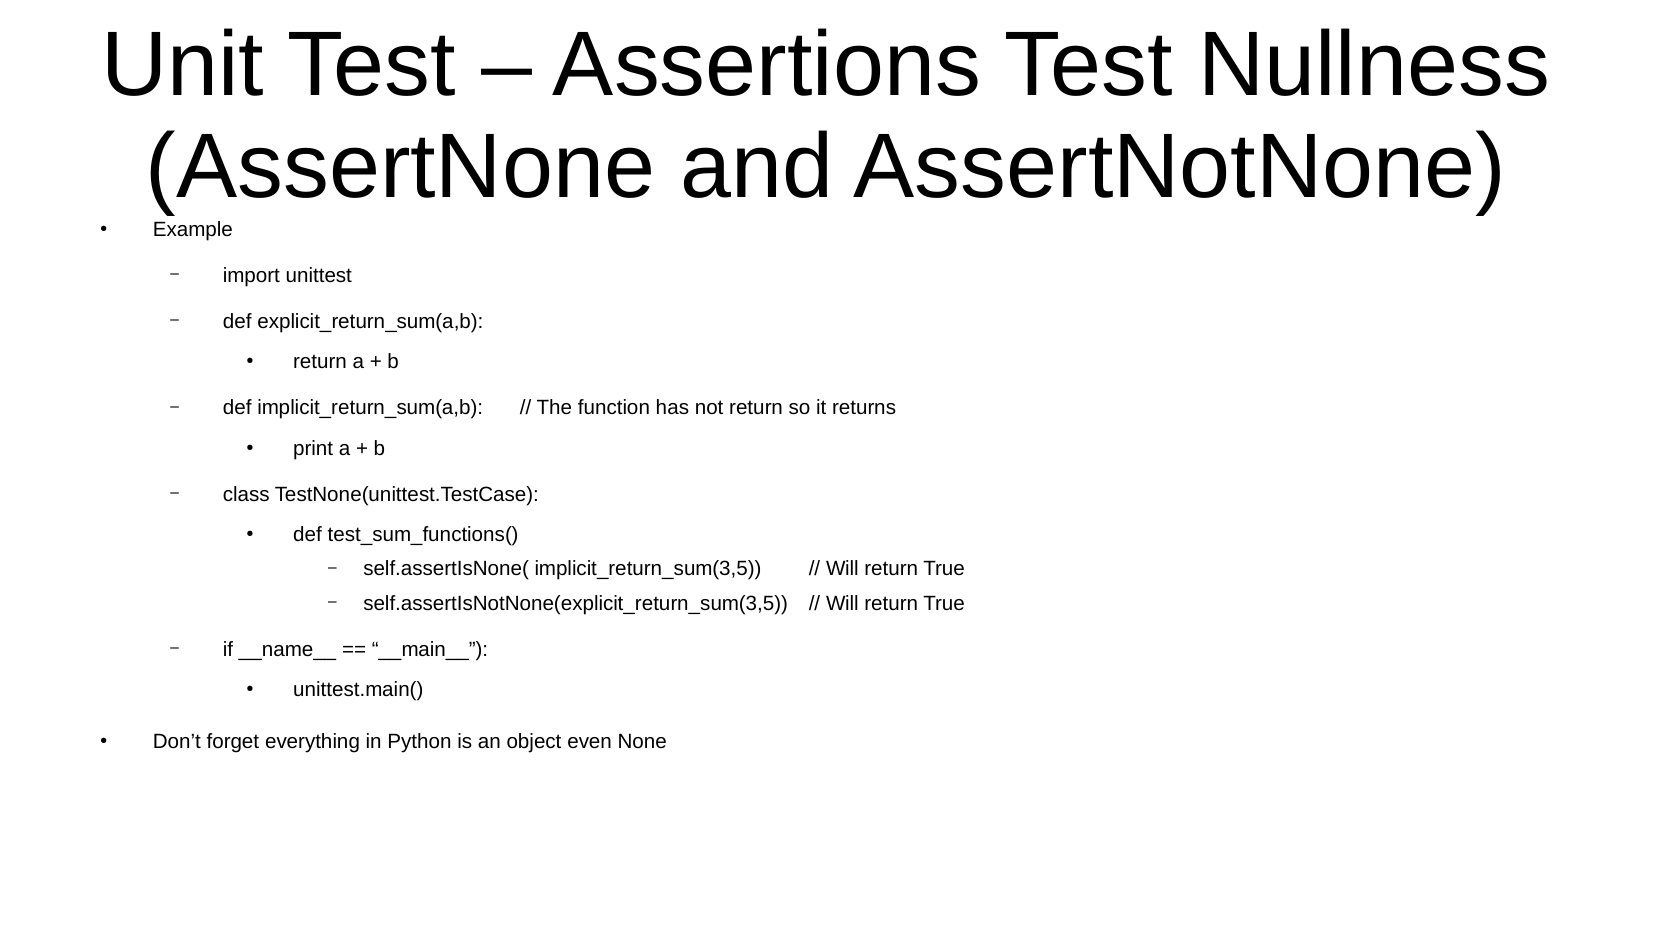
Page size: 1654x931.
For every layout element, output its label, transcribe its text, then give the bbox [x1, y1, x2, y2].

title Unit Test – Assertions Test Nullness (AssertNone and AssertNotNone) [82, 12, 1571, 217]
list Example import unittest def explicit_return_sum(a,b): return a + b def implicit_return_sum(a,b): // The function has not return so it returns print a + b class TestNone(unittest.TestCase): def test_sum_functions() self.assertIsNone( implicit_return_sum(3,5)) // Will return True self.assertIsNotNone(explicit_return_sum(3,5)) // Will return True if __name__ == “__main__”): unittest.main() Don’t forget everything in Python is an object even None [82, 217, 1571, 758]
